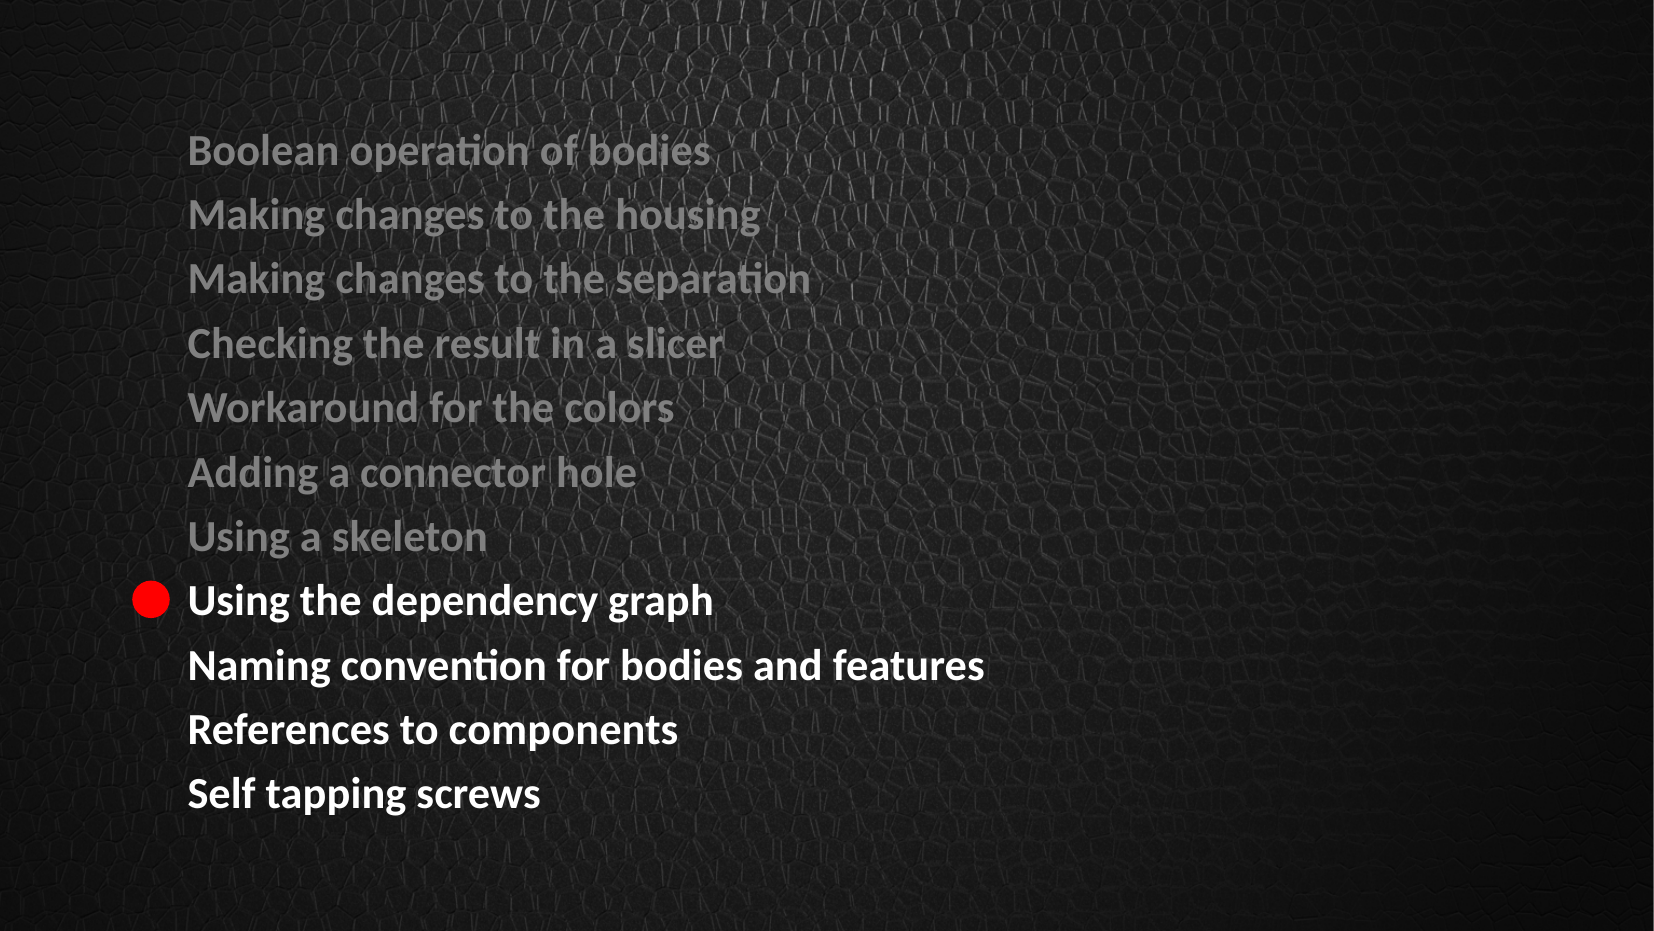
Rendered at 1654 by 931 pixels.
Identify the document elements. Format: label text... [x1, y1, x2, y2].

list Boolean operation of bodies Making changes to the housing Making changes to the separation Checking the result in a slicer Workaround for the colors Adding a connector hole Using a skeleton Using the dependency graph Naming convention for bodies and features References to components Self tapping screws [187, 131, 1576, 826]
text_box [132, 580, 170, 619]
picture [0, 0, 1654, 931]
